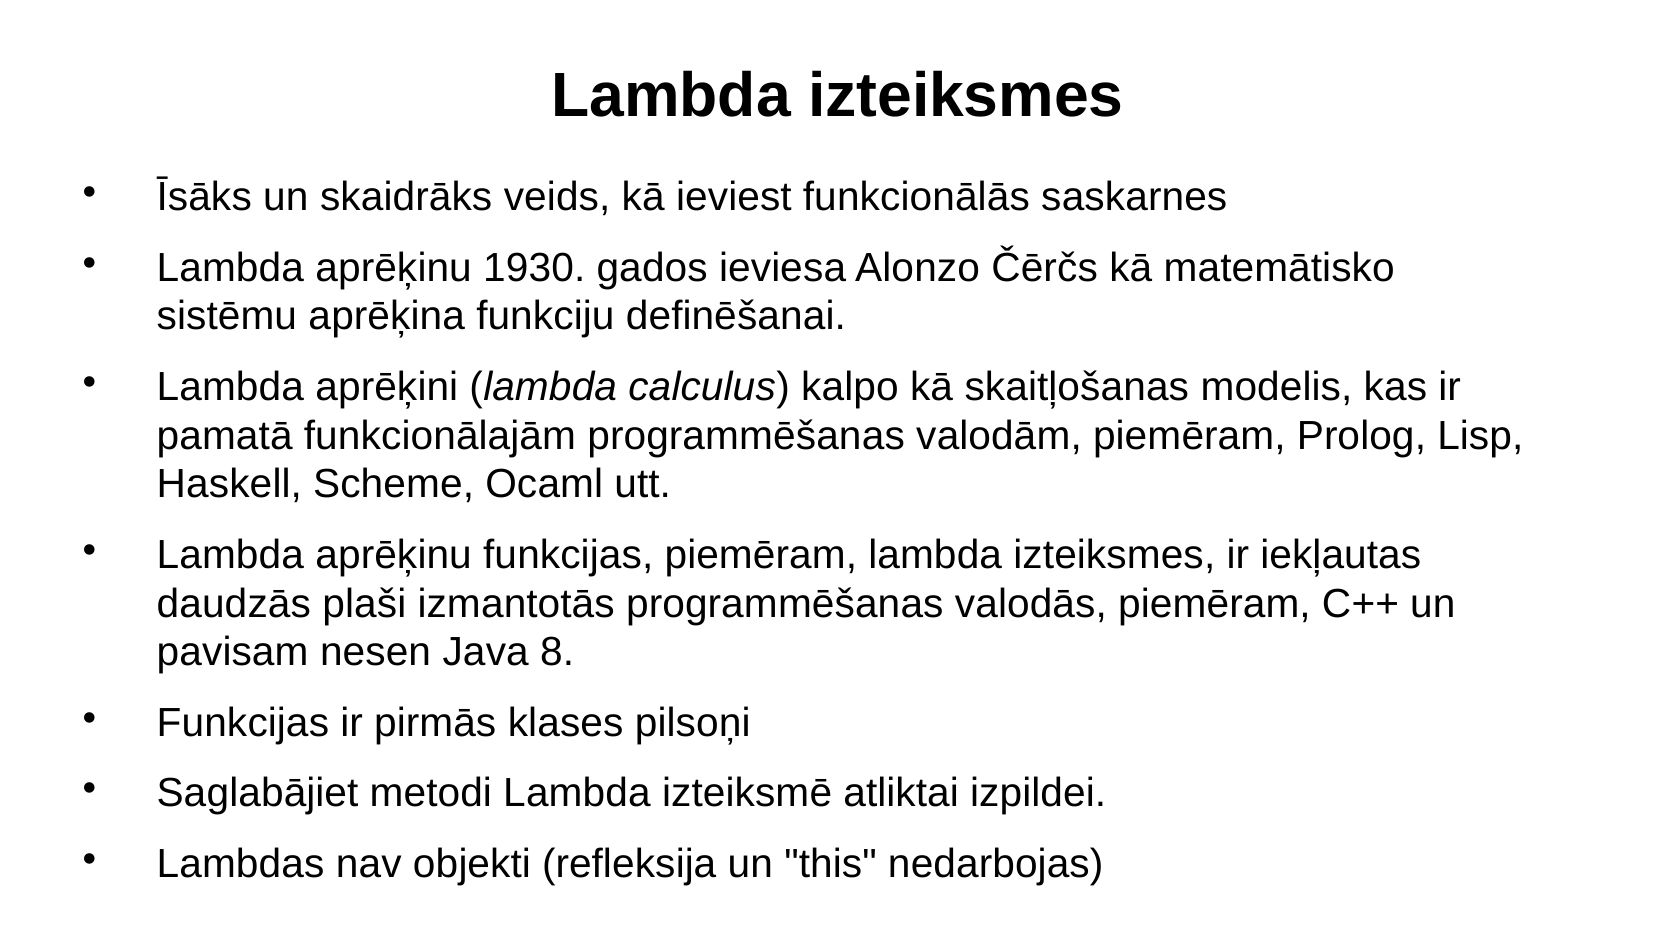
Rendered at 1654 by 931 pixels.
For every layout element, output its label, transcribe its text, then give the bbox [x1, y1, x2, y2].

list Īsāks un skaidrāks veids, kā ieviest funkcionālās saskarnes Lambda aprēķinu 1930. gados ieviesa Alonzo Čērčs kā matemātisko sistēmu aprēķina funkciju definēšanai. Lambda aprēķini (lambda calculus) kalpo kā skaitļošanas modelis, kas ir pamatā funkcionālajām programmēšanas valodām, piemēram, Prolog, Lisp, Haskell, Scheme, Ocaml utt. Lambda aprēķinu funkcijas, piemēram, lambda izteiksmes, ir iekļautas daudzās plaši izmantotās programmēšanas valodās, piemēram, C++ un pavisam nesen Java 8. Funkcijas ir pirmās klases pilsoņi Saglabājiet metodi Lambda izteiksmē atliktai izpildei. Lambdas nav objekti (refleksija un "this" nedarbojas) [82, 168, 1538, 889]
title Lambda izteiksmes [82, 54, 1571, 129]
